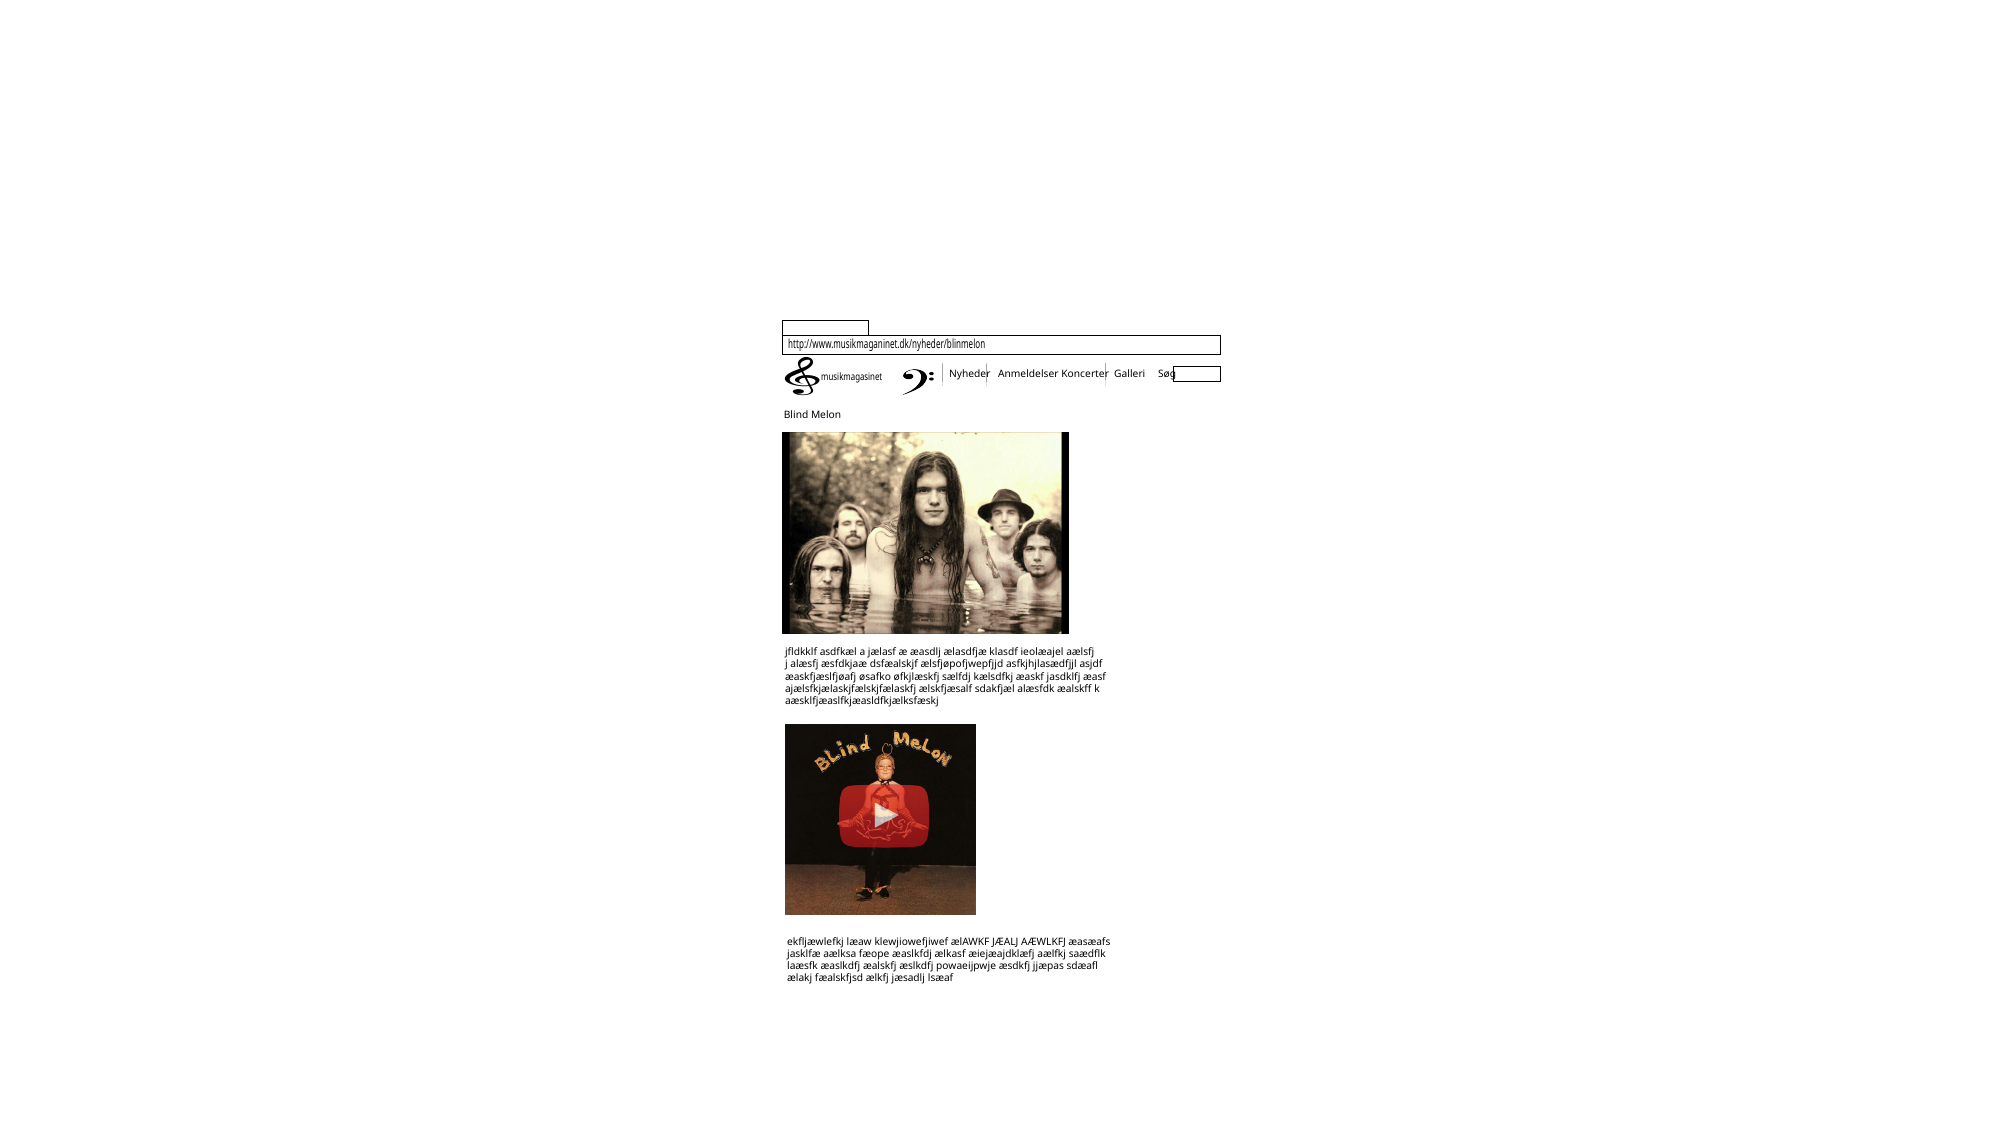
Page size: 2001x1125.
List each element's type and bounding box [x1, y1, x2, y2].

picture [747, 299, 1253, 1014]
